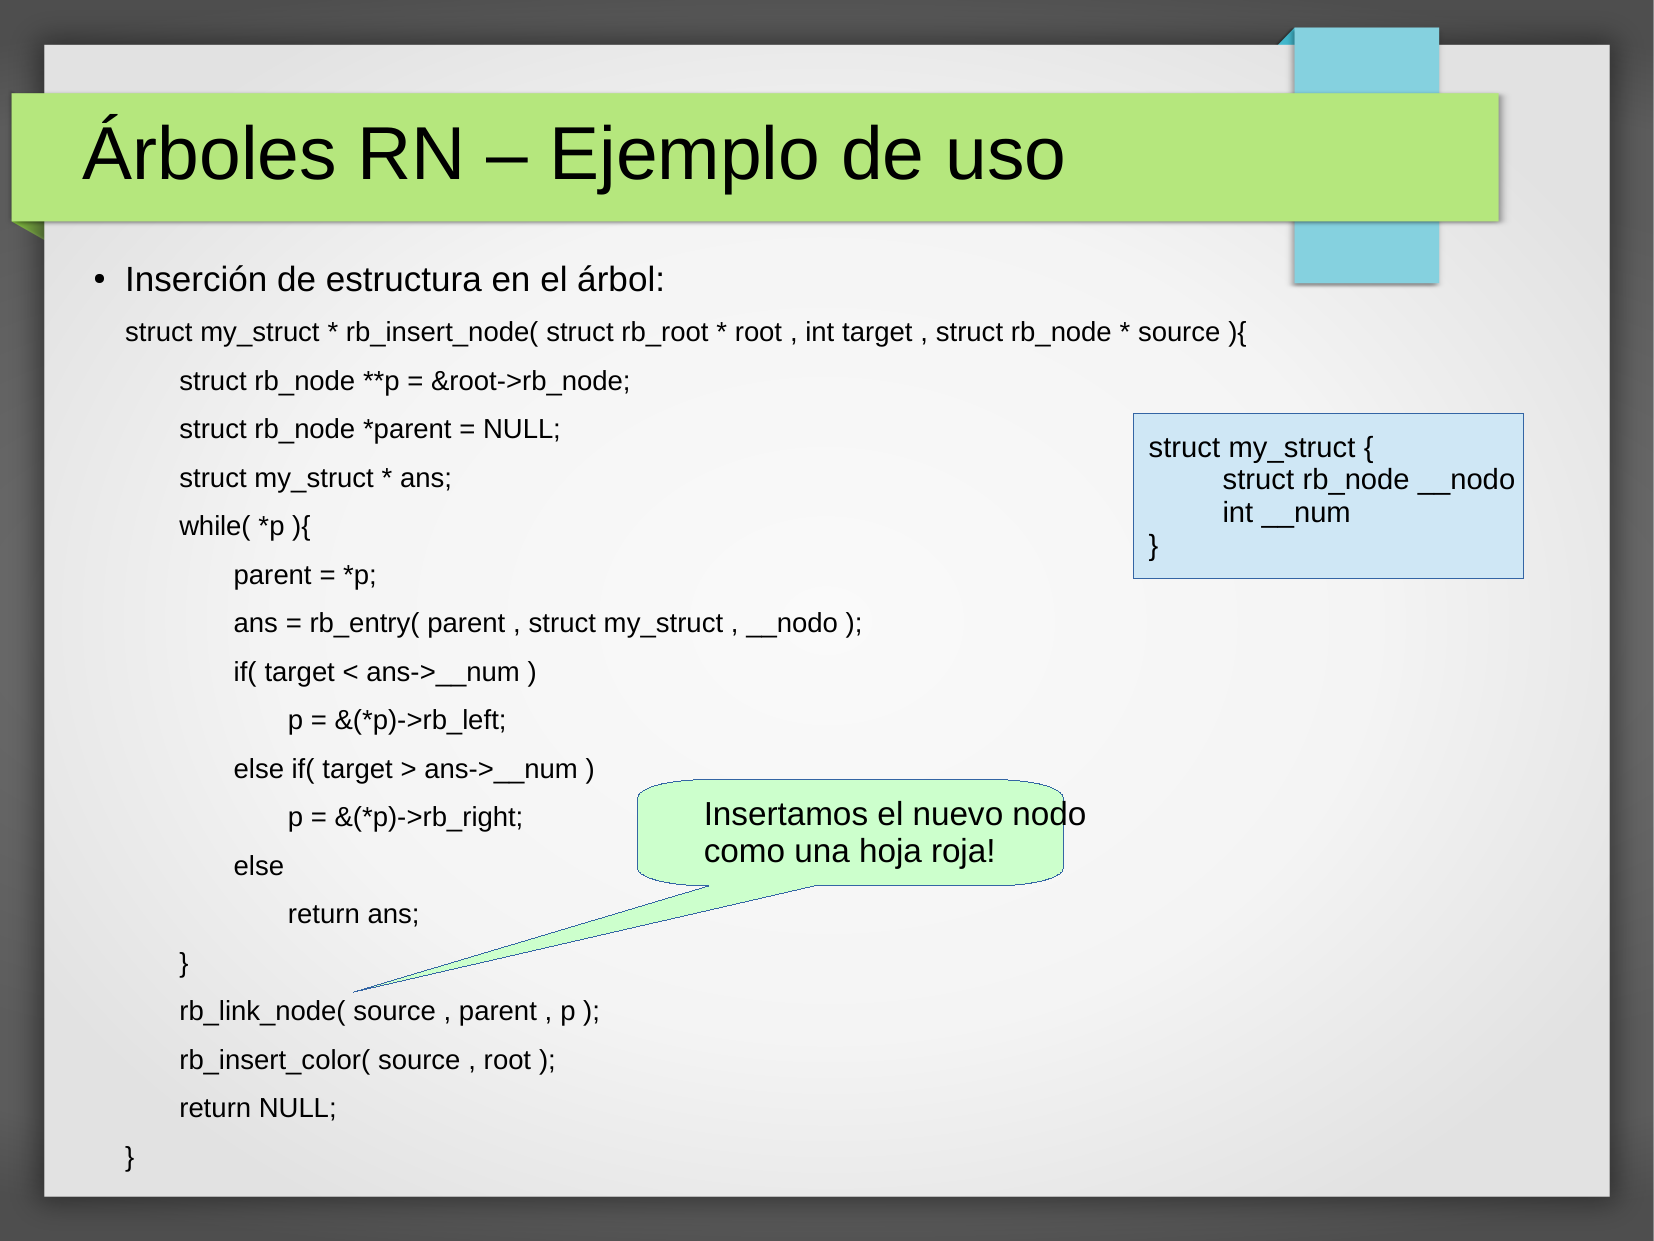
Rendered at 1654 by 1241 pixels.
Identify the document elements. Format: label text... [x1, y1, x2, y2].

list Inserción de estructura en el árbol: struct my_struct * rb_insert_node( struct rb_root * root , int target , struct rb_node * source ){ struct rb_node **p = &root->rb_node; struct rb_node *parent = NULL; struct my_struct * ans; while( *p ){ parent = *p; ans = rb_entry( parent , struct my_struct , __nodo ); if( target < ans->__num ) p = &(*p)->rb_left; else if( target > ans->__num ) p = &(*p)->rb_right; else return ans; } rb_link_node( source , parent , p ); rb_insert_color( source , root ); return NULL; } [82, 259, 1571, 1182]
picture [0, 0, 1654, 1241]
title Árboles RN – Ejemplo de uso [82, 94, 1264, 213]
text_box Insertamos el nuevo nodo como una hoja roja! [353, 779, 1064, 993]
text_box struct my_struct { struct rb_node __nodo int __num } [1133, 413, 1524, 579]
